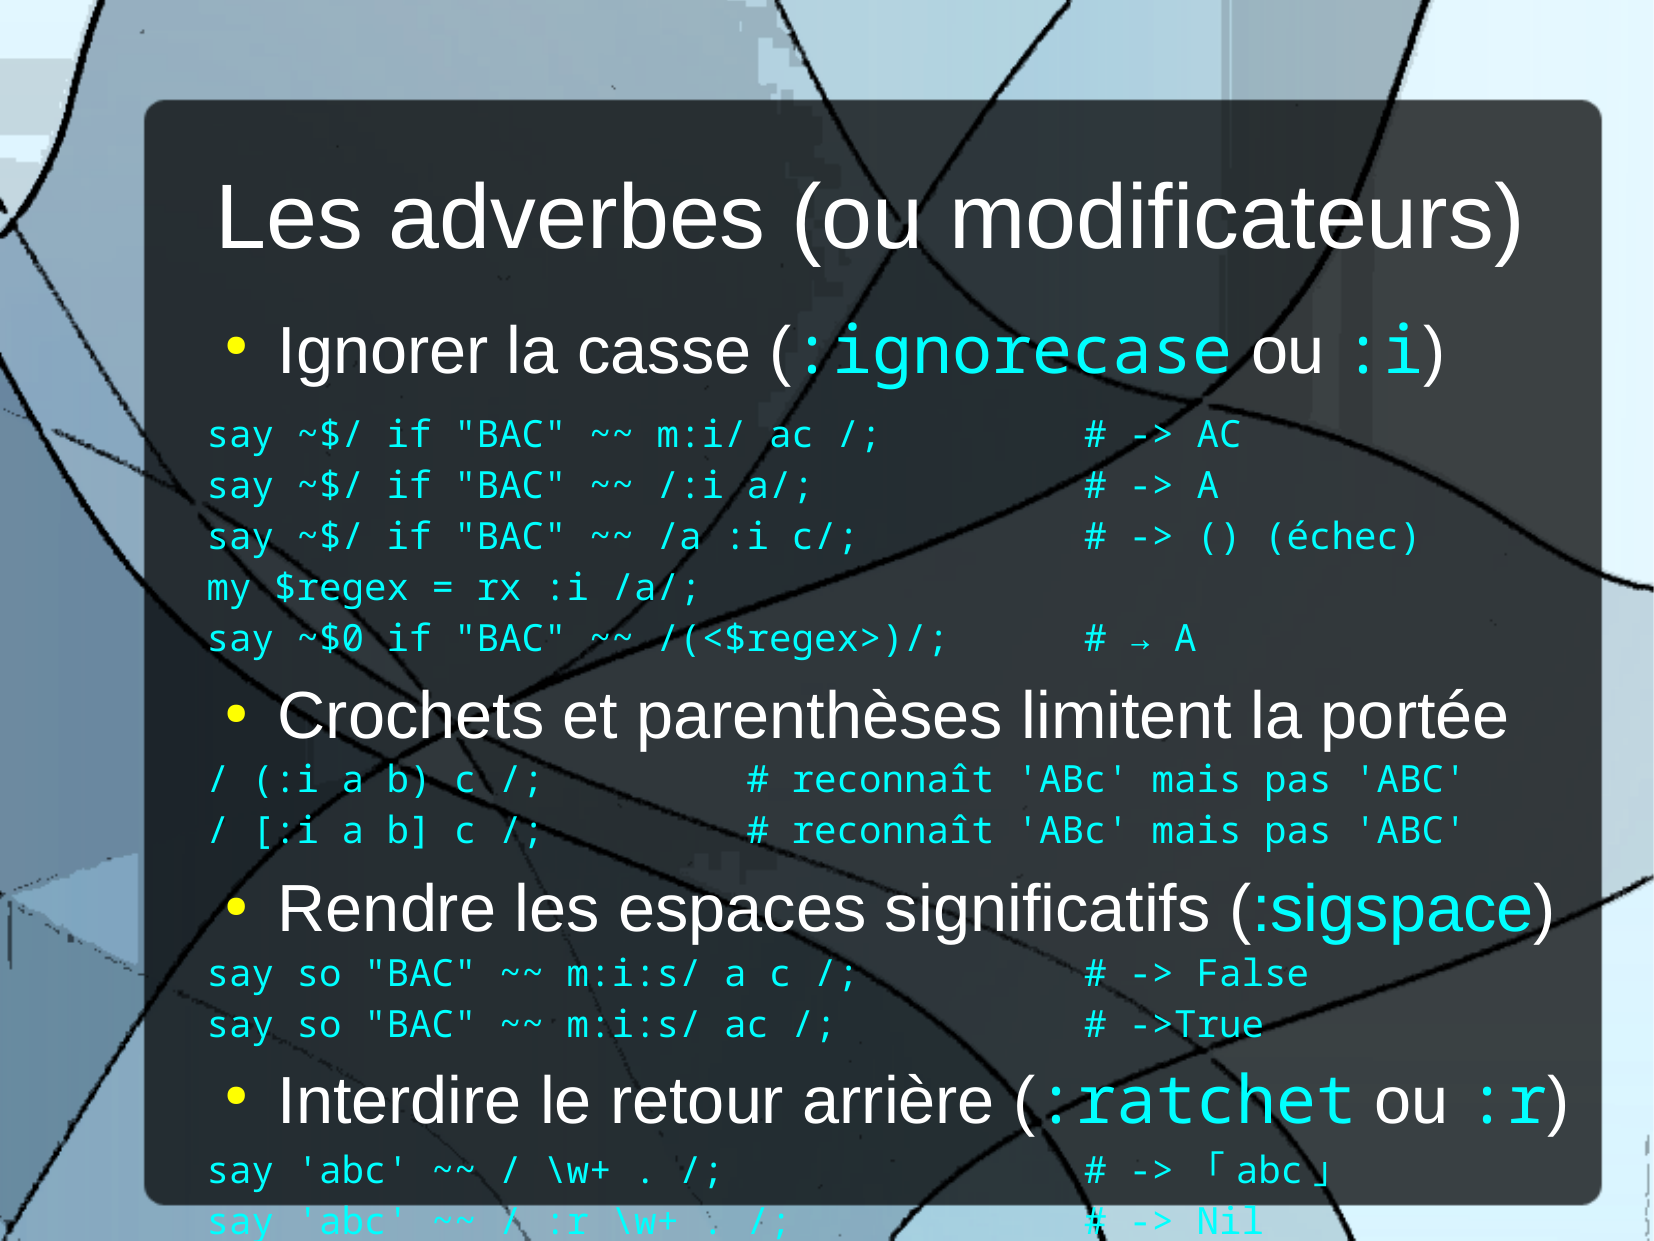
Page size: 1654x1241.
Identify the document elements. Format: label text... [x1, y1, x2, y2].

title Les adverbes (ou modificateurs) [159, 108, 1583, 325]
picture [0, 0, 1654, 1241]
list Ignorer la casse (:ignorecase ou :i) say ~$/ if "BAC" ~~ m:i/ ac /; # -> AC say ~$/ if "BAC" ~~ /:i a/; # -> A say ~$/ if "BAC" ~~ /a :i c/; # -> () (échec) my $regex = rx :i /a/; say ~$0 if "BAC" ~~ /(<$regex>)/; # → A Crochets et parenthèses limitent la portée / (:i a b) c /; # reconnaît 'ABc' mais pas 'ABC' / [:i a b] c /; # reconnaît 'ABc' mais pas 'ABC' Rendre les espaces significatifs (:sigspace) say so "BAC" ~~ m:i:s/ a c /; # -> False say so "BAC" ~~ m:i:s/ ac /; # ->True Interdire le retour arrière (:ratchet ou :r) say 'abc' ~~ / \w+ . /; # -> ｢abc｣ say 'abc' ~~ / :r \w+ . /; # -> Nil [206, 302, 1571, 1144]
